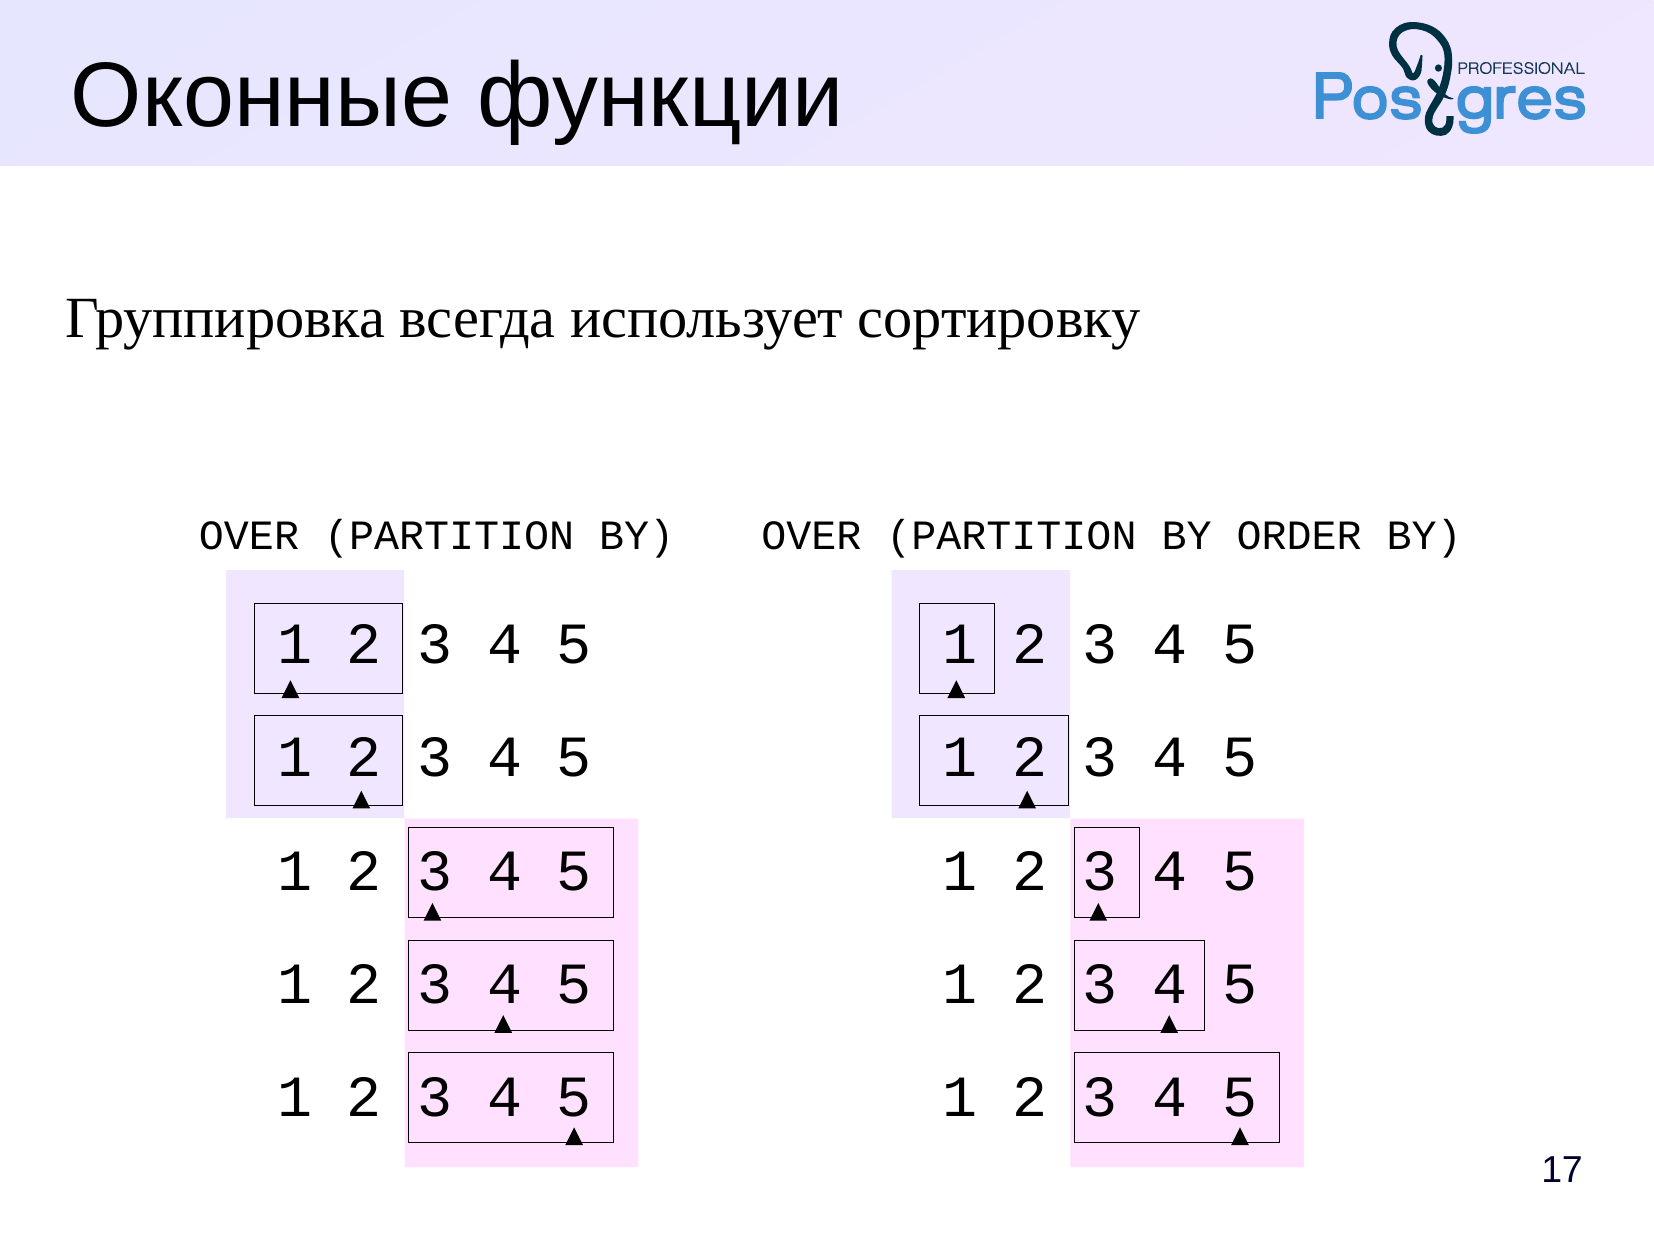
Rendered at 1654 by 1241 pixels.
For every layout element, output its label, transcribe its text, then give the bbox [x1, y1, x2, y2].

text_box [1070, 1141, 1305, 1168]
list Группировка всегда использует сортировку 1 2 3 4 5 1 2 3 4 5 1 2 3 4 5 1 2 3 4 5 1 2 3 4 5 1 2 3 4 5 1 2 3 4 5 1 2 3 4 5 1 2 3 4 5 1 2 3 4 5 [64, 285, 1577, 1141]
title Оконные функции [70, 43, 1241, 147]
text_box OVER (PARTITION BY ORDER BY) [737, 507, 1486, 618]
text_box OVER (PARTITION BY) [176, 507, 697, 570]
text_box [404, 1141, 639, 1168]
